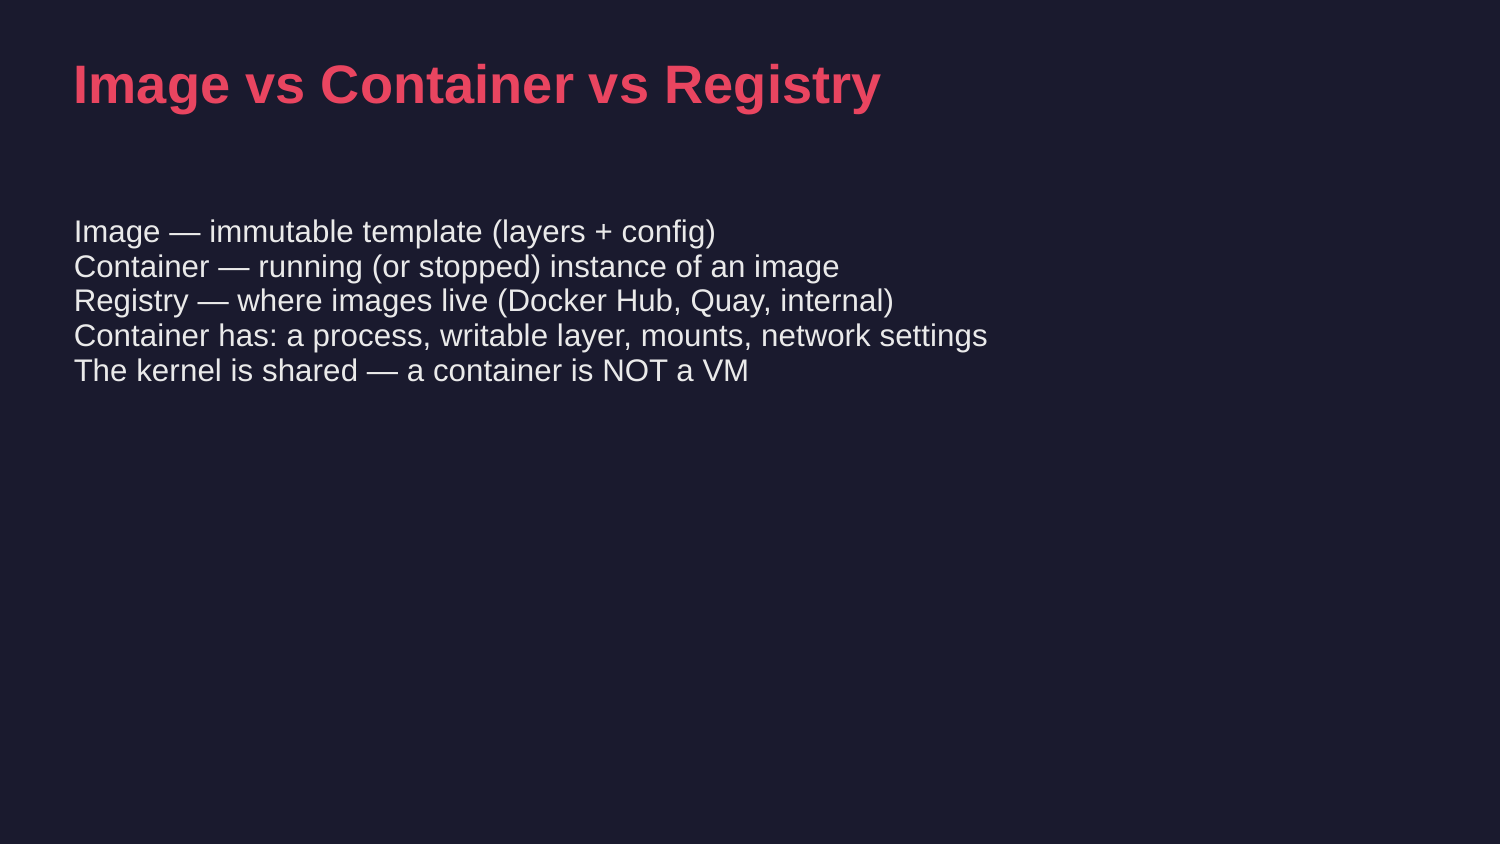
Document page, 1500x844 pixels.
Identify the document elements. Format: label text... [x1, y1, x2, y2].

text_box Image — immutable template (layers + config) Container — running (or stopped) instance of an image Registry — where images live (Docker Hub, Quay, internal) Container has: a process, writable layer, mounts, network settings The kernel is shared — a container is NOT a VM [59, 206, 1441, 798]
title Image vs Container vs Registry [59, 47, 1441, 166]
